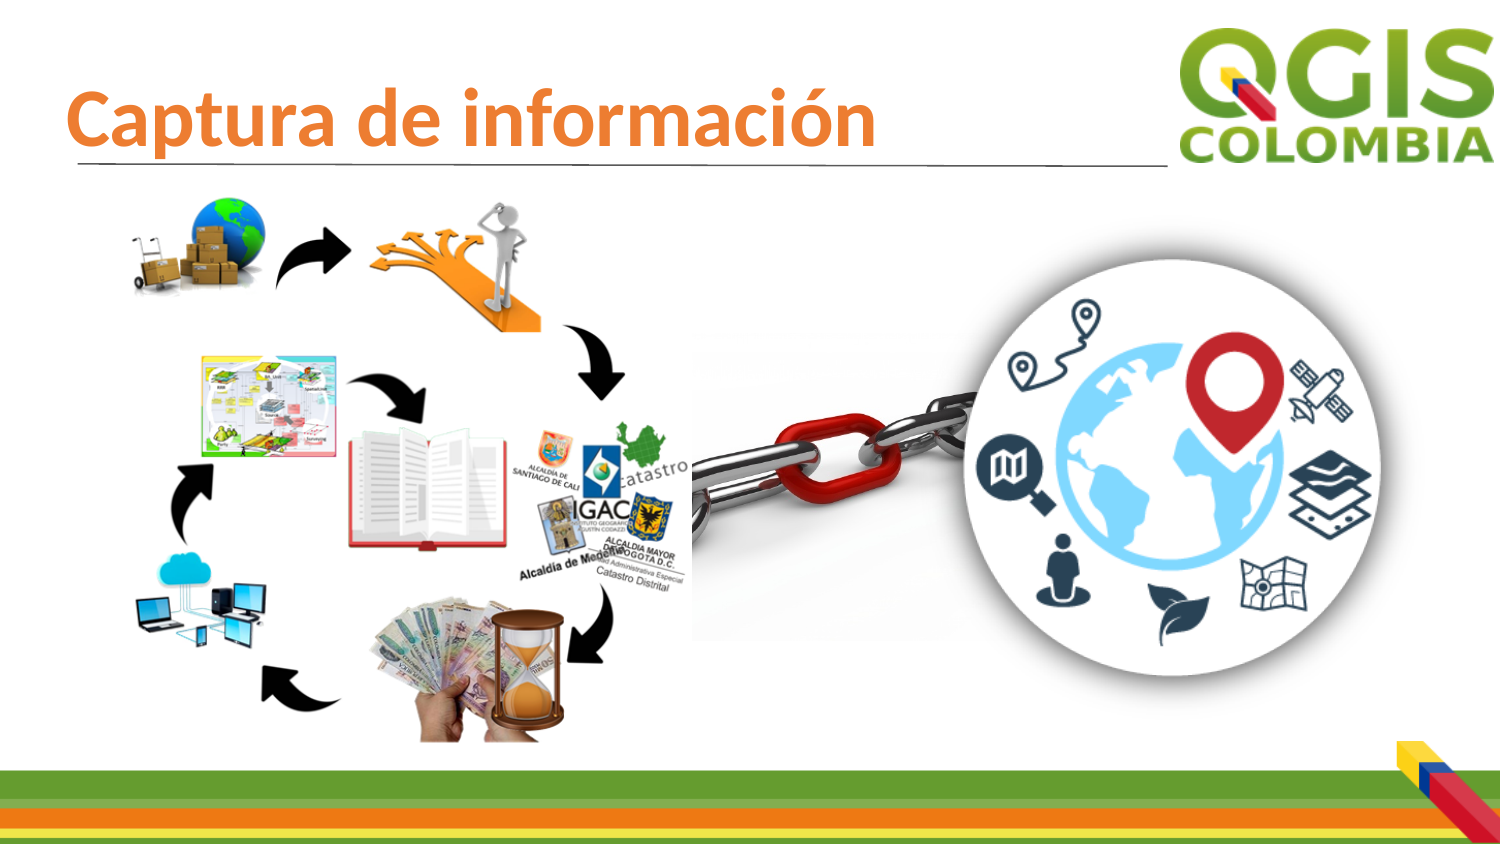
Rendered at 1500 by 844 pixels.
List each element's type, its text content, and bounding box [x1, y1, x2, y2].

picture [0, 179, 1500, 844]
title Captura de información [51, 48, 1180, 143]
picture [1180, 28, 1494, 163]
